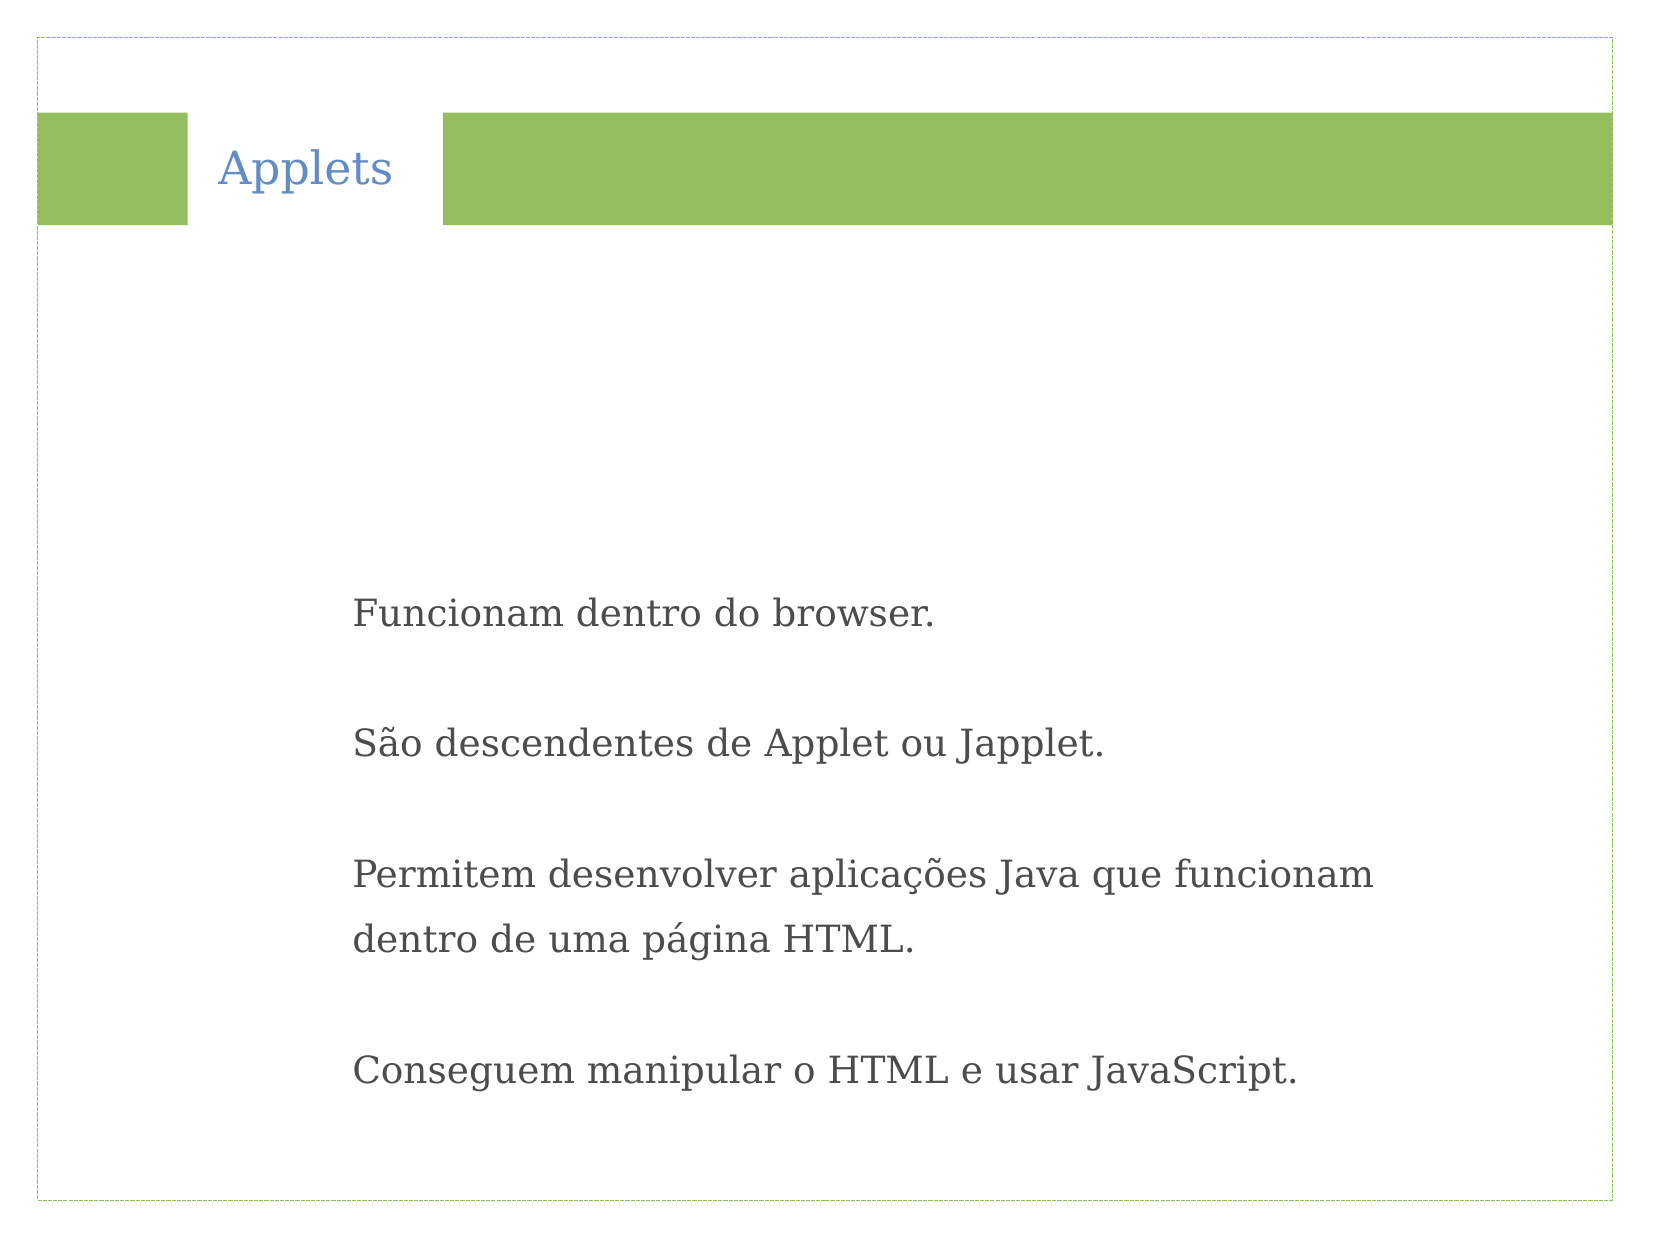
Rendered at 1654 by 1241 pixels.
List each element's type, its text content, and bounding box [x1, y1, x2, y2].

text_box [442, 112, 1613, 226]
text_box Applets [203, 134, 409, 203]
text_box Funcionam dentro do browser. São descendentes de Applet ou Japplet. Permitem desenvolver aplicações Java que funcionam dentro de uma página HTML. Conseguem manipular o HTML e usar JavaScript. [337, 562, 1426, 1088]
text_box [37, 112, 188, 226]
